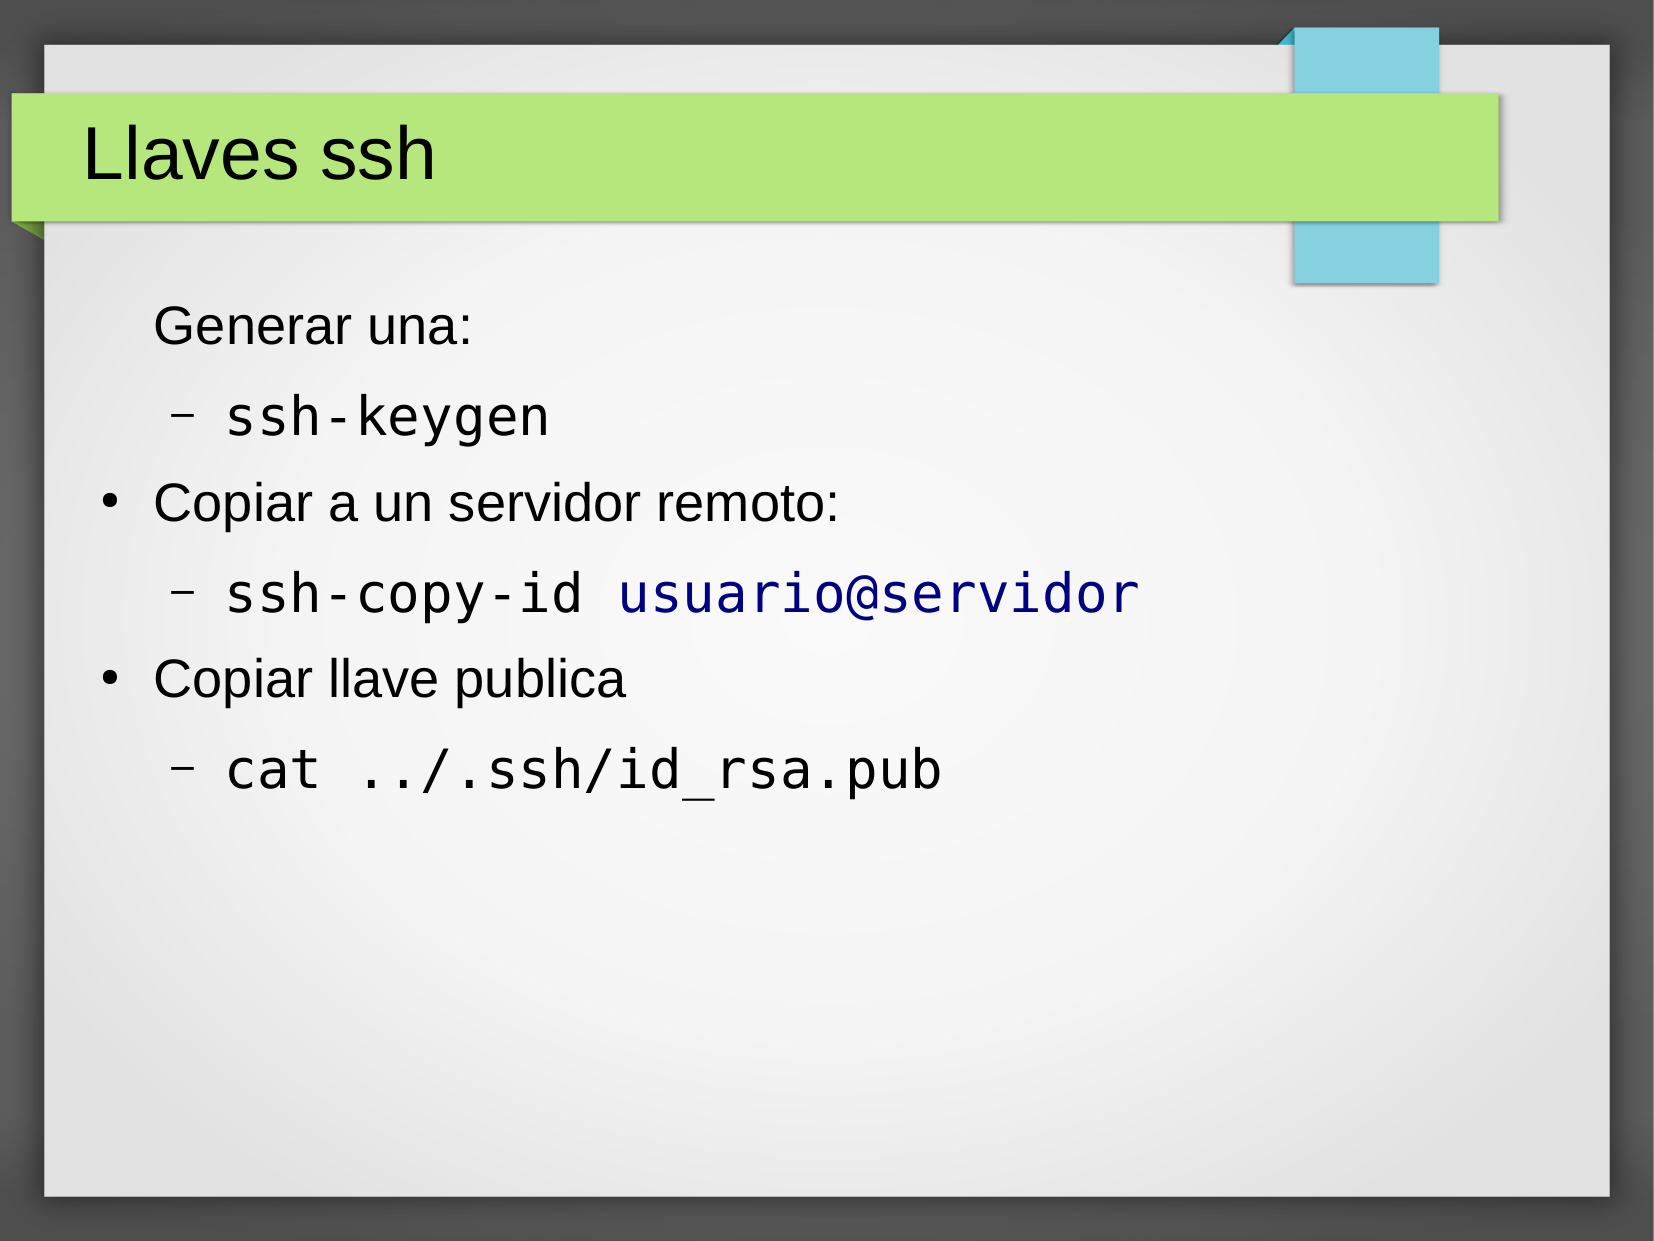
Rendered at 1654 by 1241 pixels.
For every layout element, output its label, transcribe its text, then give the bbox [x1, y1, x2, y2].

picture [0, 0, 1654, 1241]
list Generar una: ssh-keygen Copiar a un servidor remoto: ssh-copy-id usuario@servidor Copiar llave publica cat ../.ssh/id_rsa.pub [82, 295, 1571, 1015]
title Llaves ssh [82, 94, 1264, 213]
